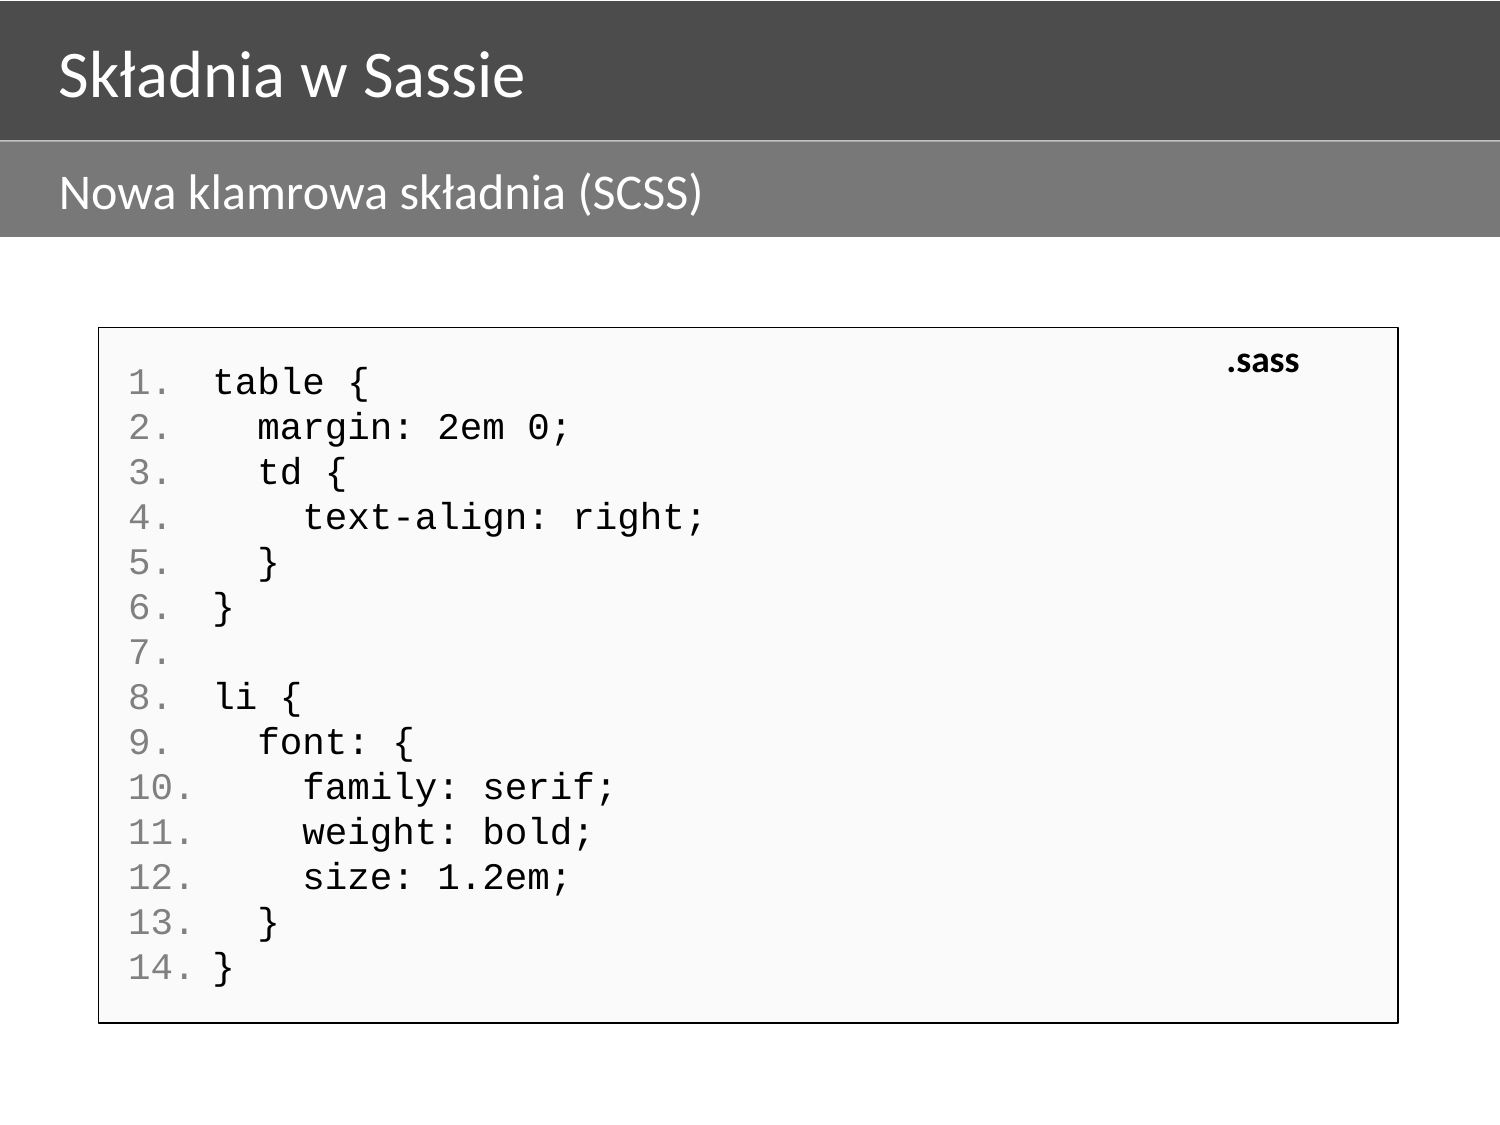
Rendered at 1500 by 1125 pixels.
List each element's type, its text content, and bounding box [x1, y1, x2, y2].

text_box Składnia w Sassie [0, 1, 1500, 140]
text_box Nowa klamrowa składnia (SCSS) [0, 141, 1500, 237]
text_box .sass [1211, 327, 1401, 388]
text_box table { margin: 2em 0; td { text-align: right; } } li { font: { family: serif; weight: bold; size: 1.2em; } } [98, 327, 1398, 1024]
